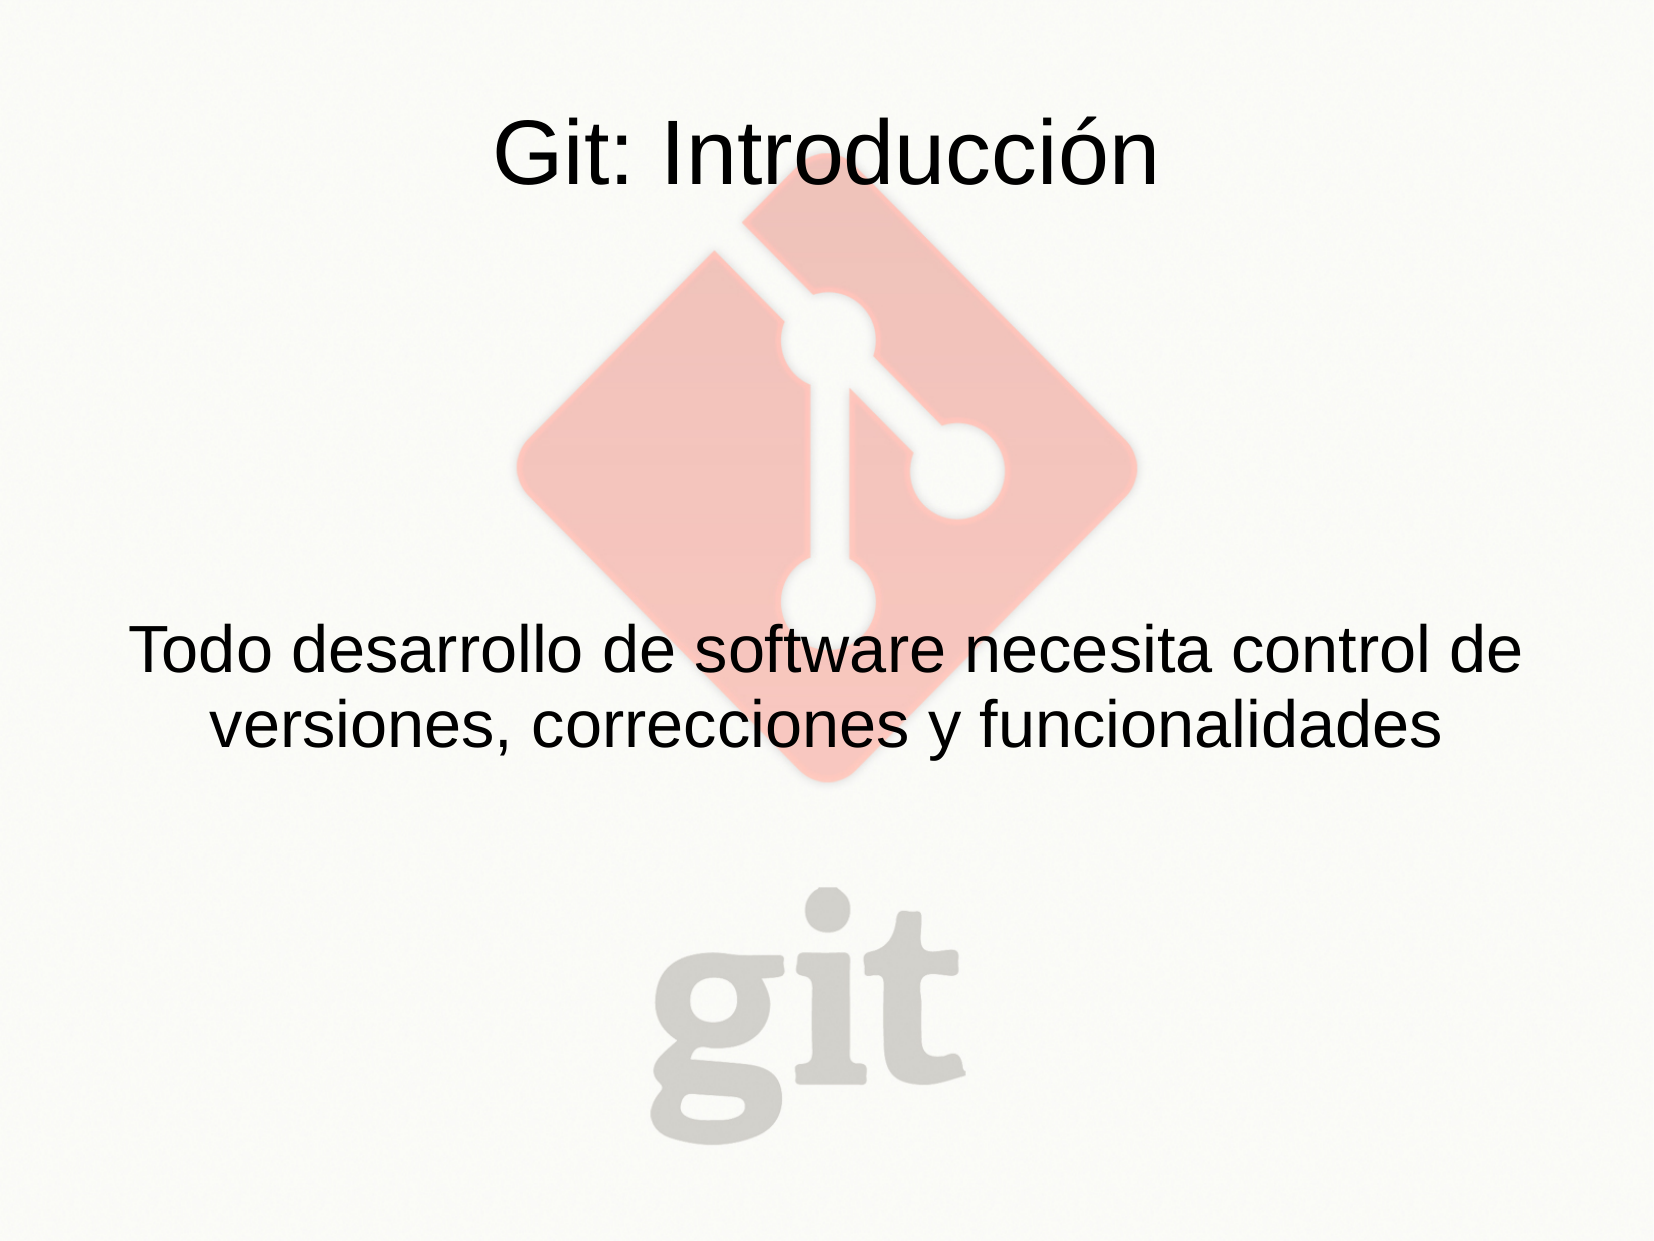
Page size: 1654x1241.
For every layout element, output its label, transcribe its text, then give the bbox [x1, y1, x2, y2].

picture [0, 0, 1654, 1241]
title Git: Introducción [82, 49, 1571, 257]
subtitle Todo desarrollo de software necesita control de versiones, correcciones y funcionalidades [82, 290, 1571, 1010]
